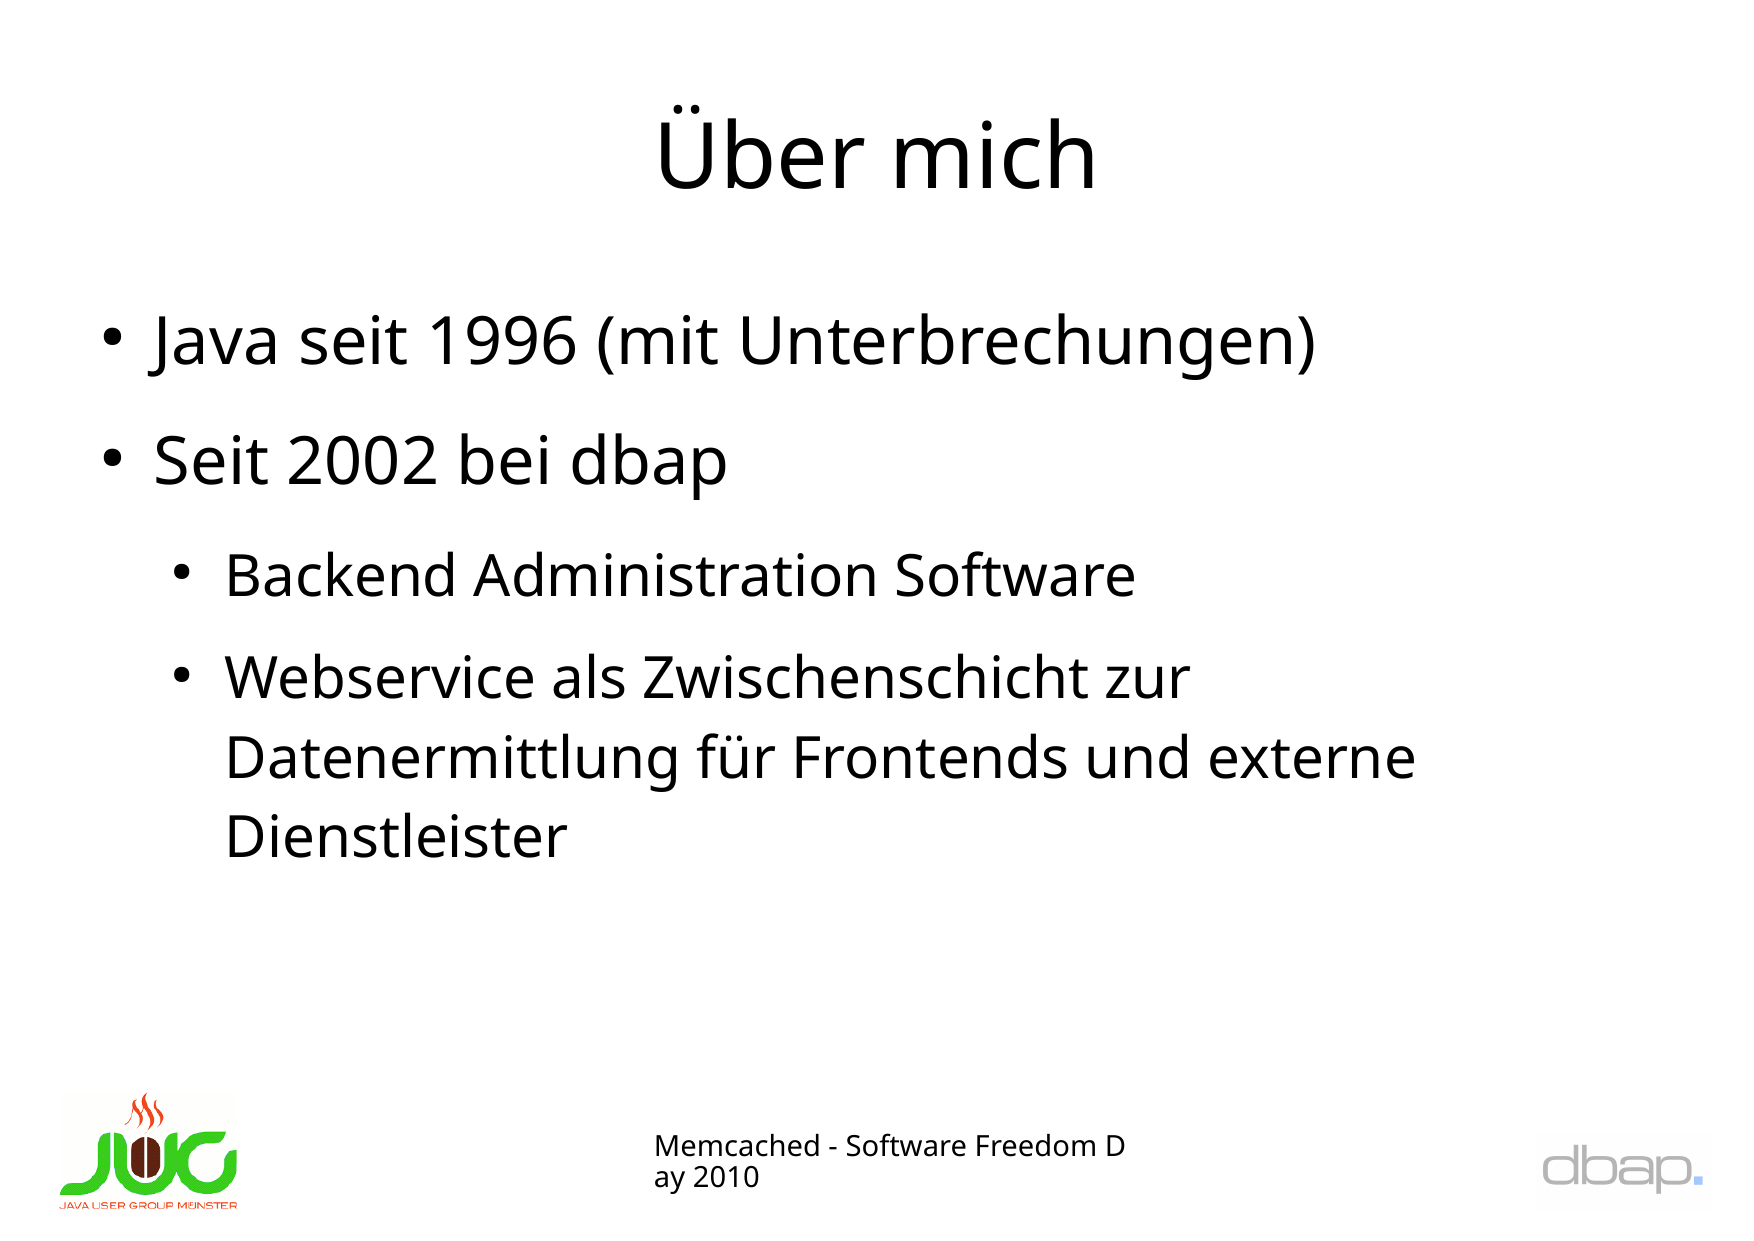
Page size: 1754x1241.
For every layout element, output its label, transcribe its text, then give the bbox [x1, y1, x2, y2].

picture [59, 1092, 237, 1209]
title Über mich [87, 49, 1667, 257]
list Java seit 1996 (mit Unterbrechungen) Seit 2002 bei dbap Backend Administration Software Webservice als Zwischenschicht zur Datenermittlung für Frontends und externe Dienstleister [82, 293, 1662, 1112]
picture [1535, 1133, 1713, 1211]
